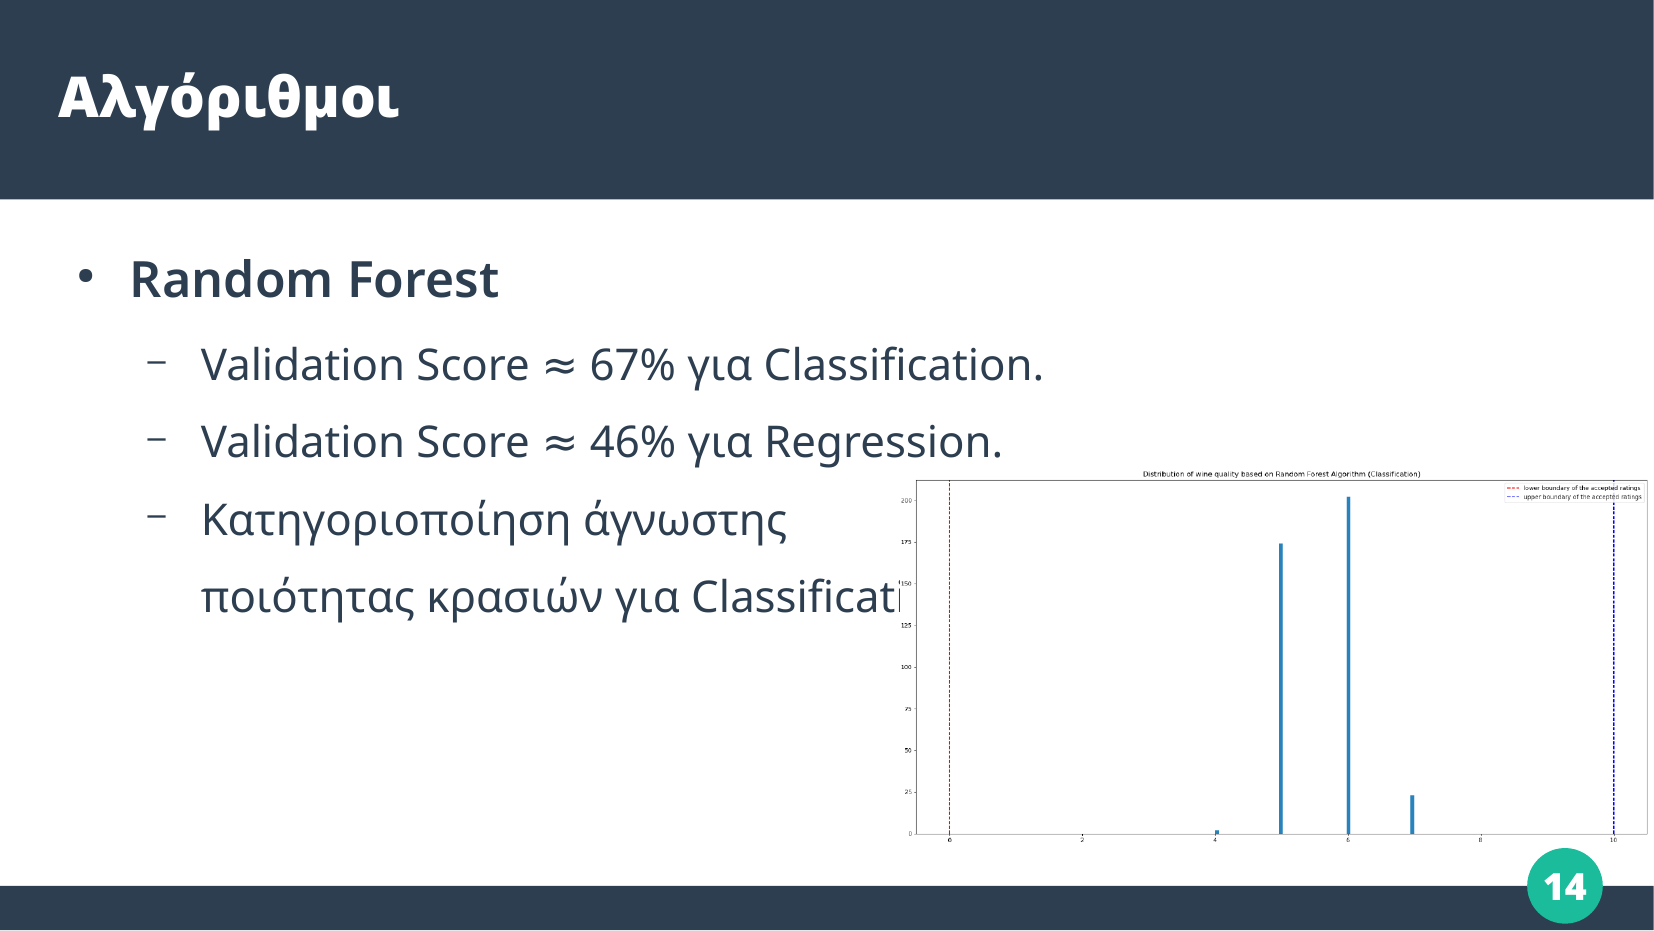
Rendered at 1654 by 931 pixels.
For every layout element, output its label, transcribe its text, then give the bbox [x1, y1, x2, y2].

title Αλγόριθμοι [59, 37, 1595, 156]
list Random Forest Validation Score ≈ 67% για Classification. Validation Score ≈ 46% για Regression. Κατηγοριοποίηση άγνωστης ποιότητας κρασιών για Classification. [59, 243, 1595, 864]
picture [900, 468, 1650, 844]
